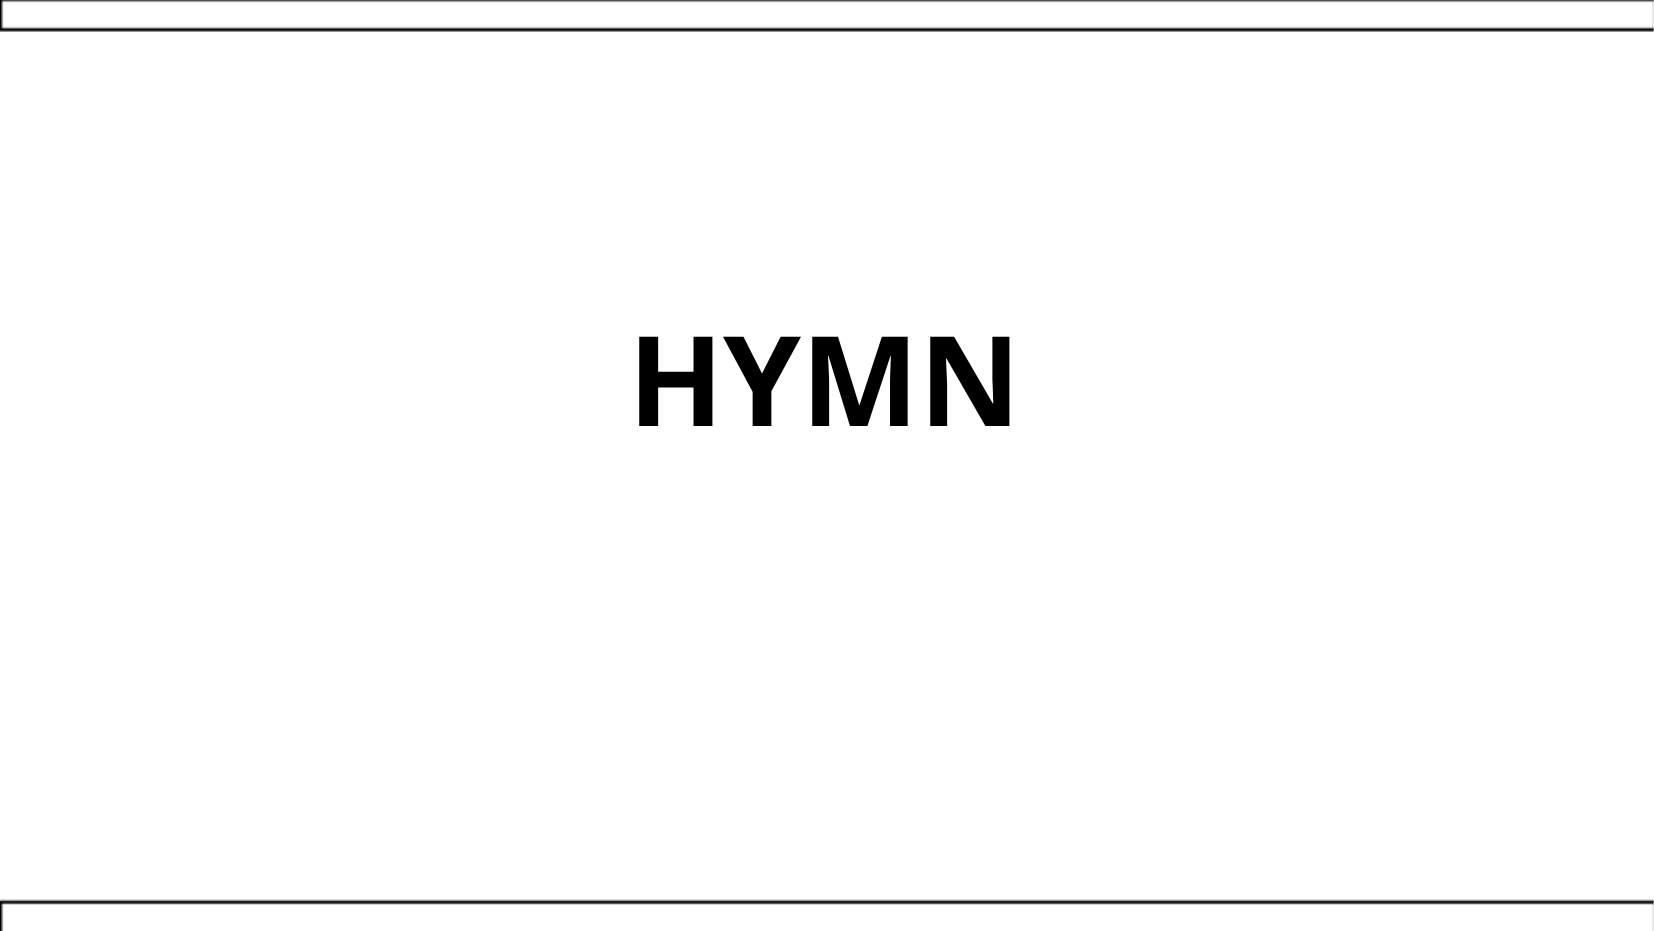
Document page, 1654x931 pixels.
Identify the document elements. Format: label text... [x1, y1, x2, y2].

picture [0, 0, 1654, 931]
text_box HYMN [195, 285, 1456, 566]
